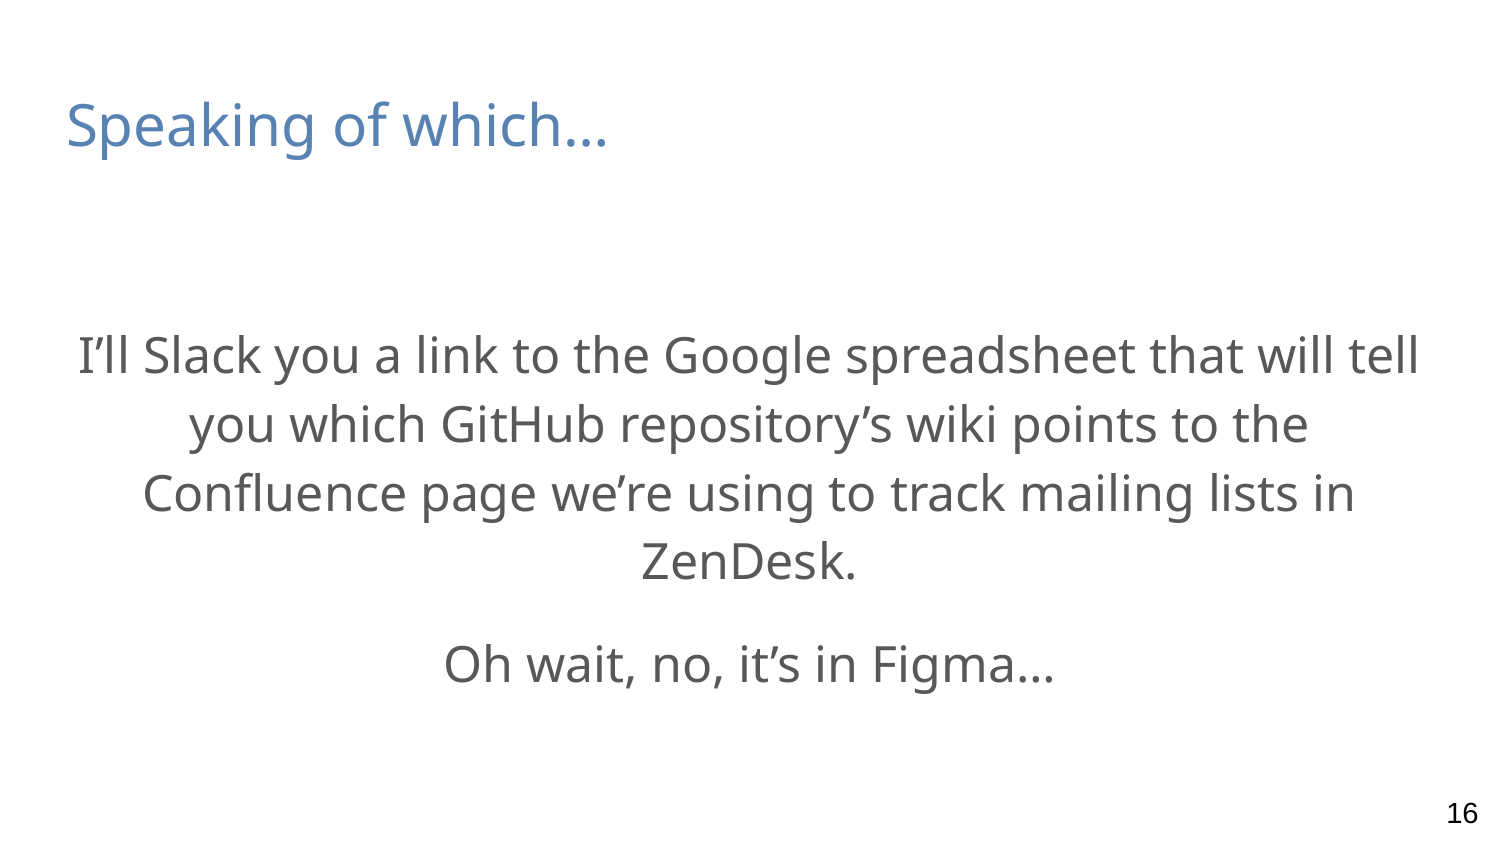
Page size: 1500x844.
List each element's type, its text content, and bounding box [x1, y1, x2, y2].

title Speaking of which… [51, 72, 1449, 167]
list I’ll Slack you a link to the Google spreadsheet that will tell you which GitHub repository’s wiki points to the Confluence page we’re using to track mailing lists in ZenDesk. Oh wait, no, it’s in Figma… [51, 299, 1449, 750]
slide_number <number> [1403, 779, 1494, 844]
